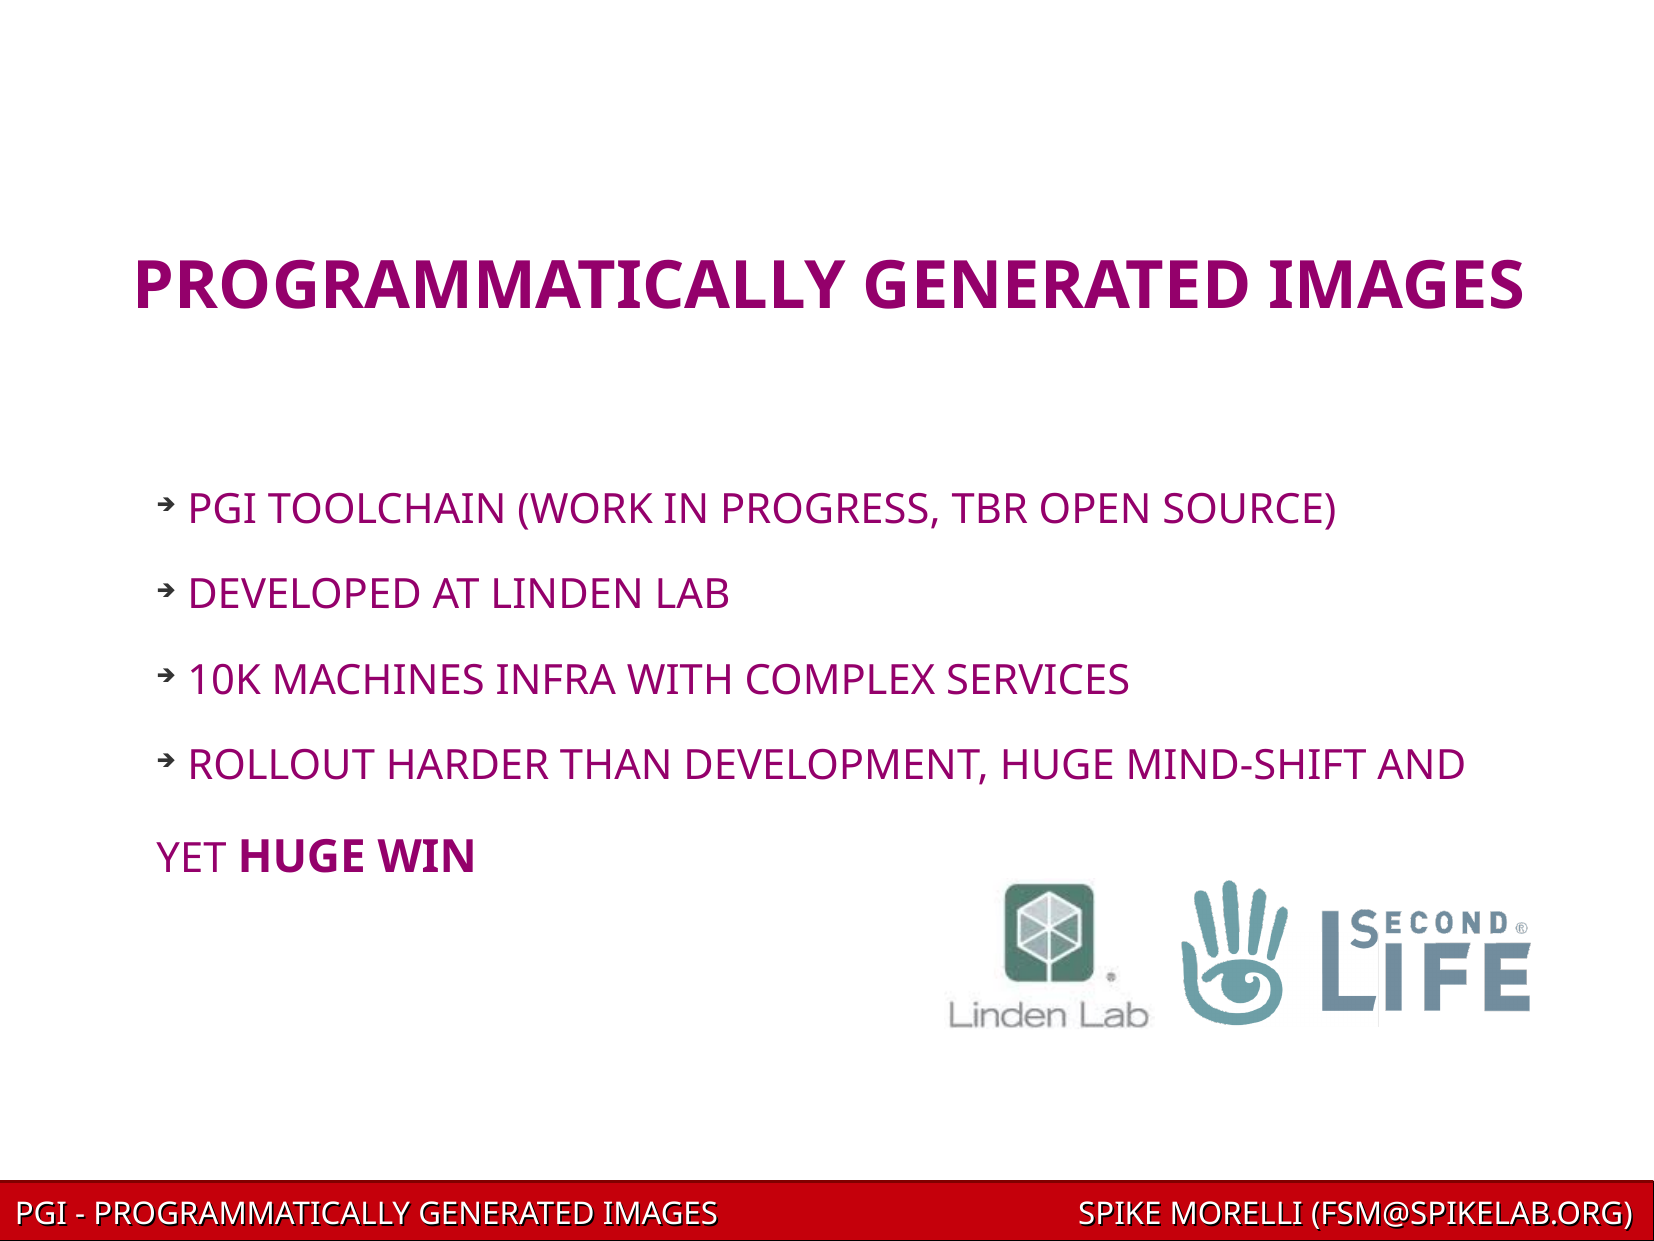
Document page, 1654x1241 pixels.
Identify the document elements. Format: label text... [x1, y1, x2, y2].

text_box PGI - PROGRAMMATICALLY GENERATED IMAGES [0, 1184, 722, 1235]
text_box PGI TOOLCHAIN (WORK IN PROGRESS, TBR OPEN SOURCE) DEVELOPED AT LINDEN LAB 10K MACHINES INFRA WITH COMPLEX SERVICES ROLLOUT HARDER THAN DEVELOPMENT, HUGE MIND-SHIFT AND YET HUGE WIN [141, 442, 1530, 1093]
picture [1530, 878, 1535, 1027]
text_box SPIKE MORELLI (FSM@SPIKELAB.ORG) [1063, 1184, 1643, 1235]
text_box [0, 1183, 1654, 1241]
text_box PROGRAMMATICALLY GENERATED IMAGES [118, 230, 1543, 320]
